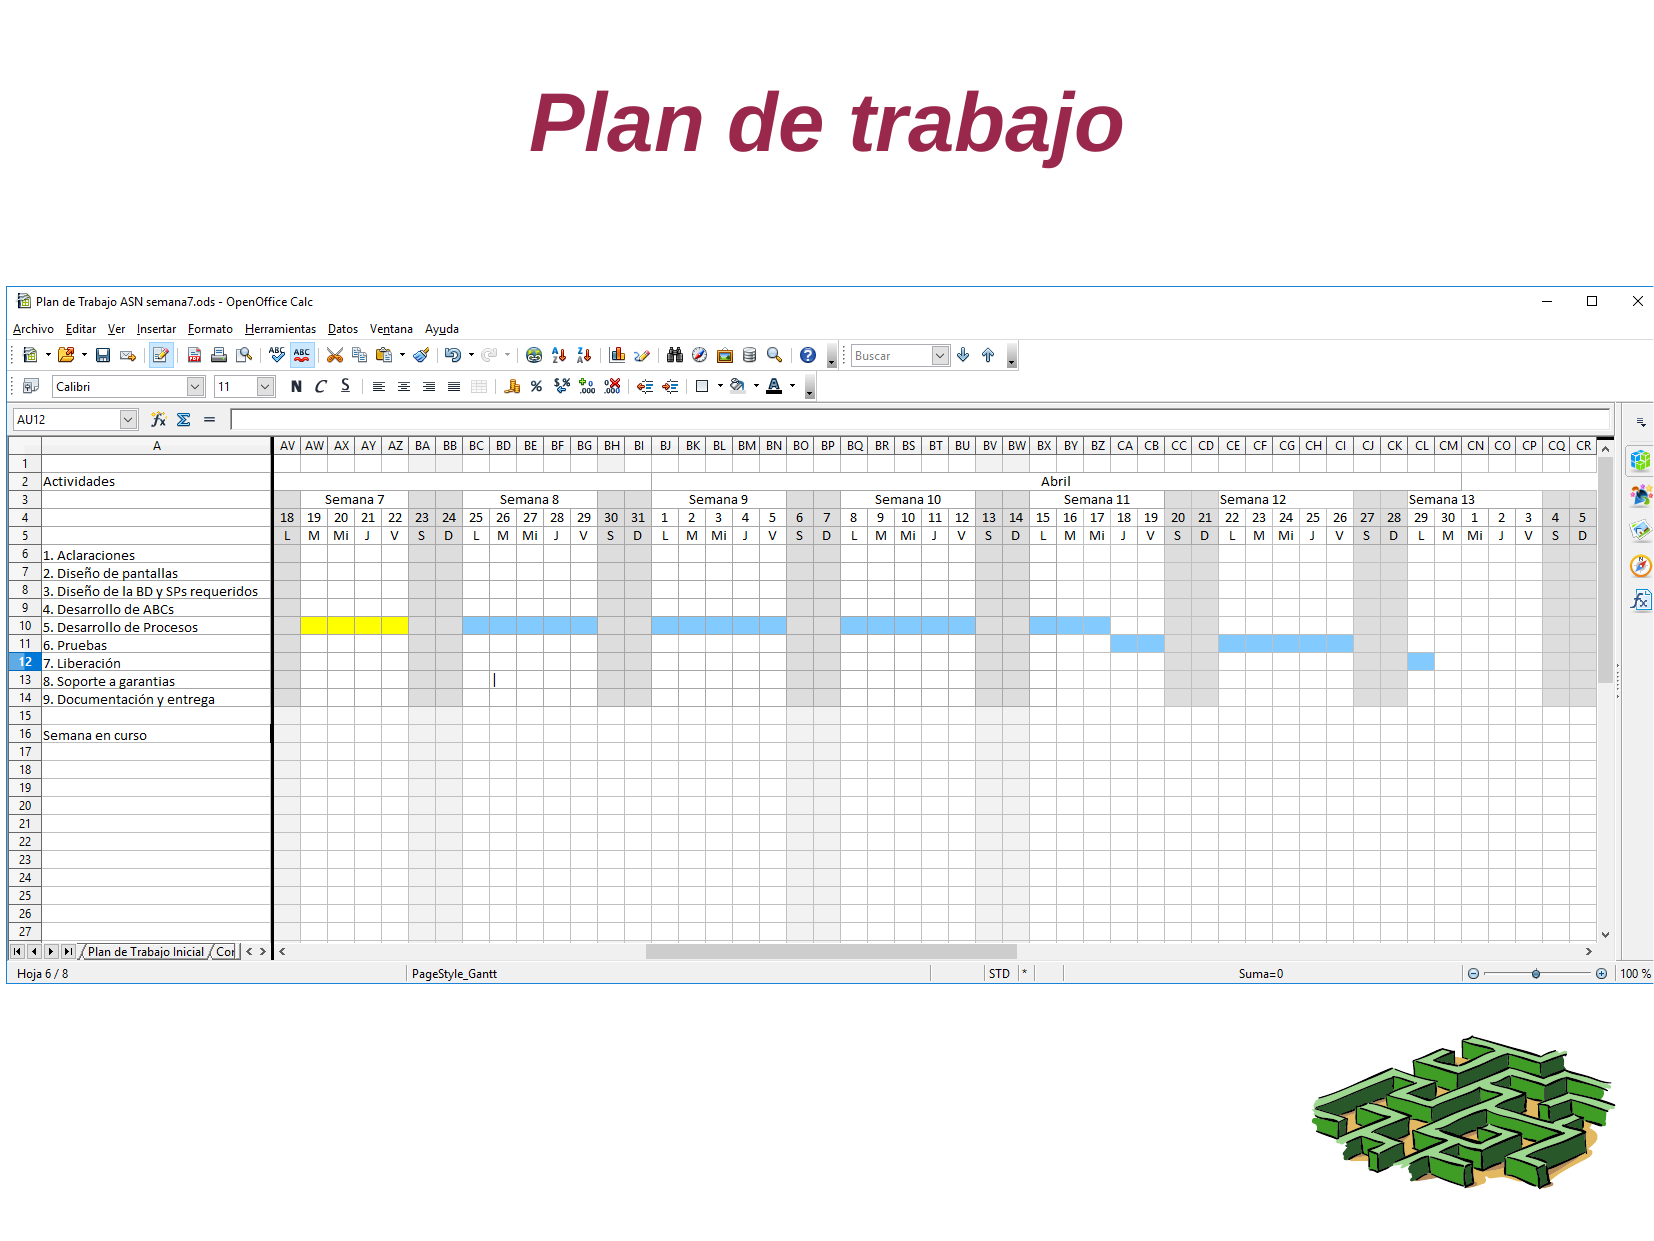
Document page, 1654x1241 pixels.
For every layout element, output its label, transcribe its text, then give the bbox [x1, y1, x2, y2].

title Plan de trabajo [121, 19, 1534, 227]
picture [6, 286, 1654, 984]
